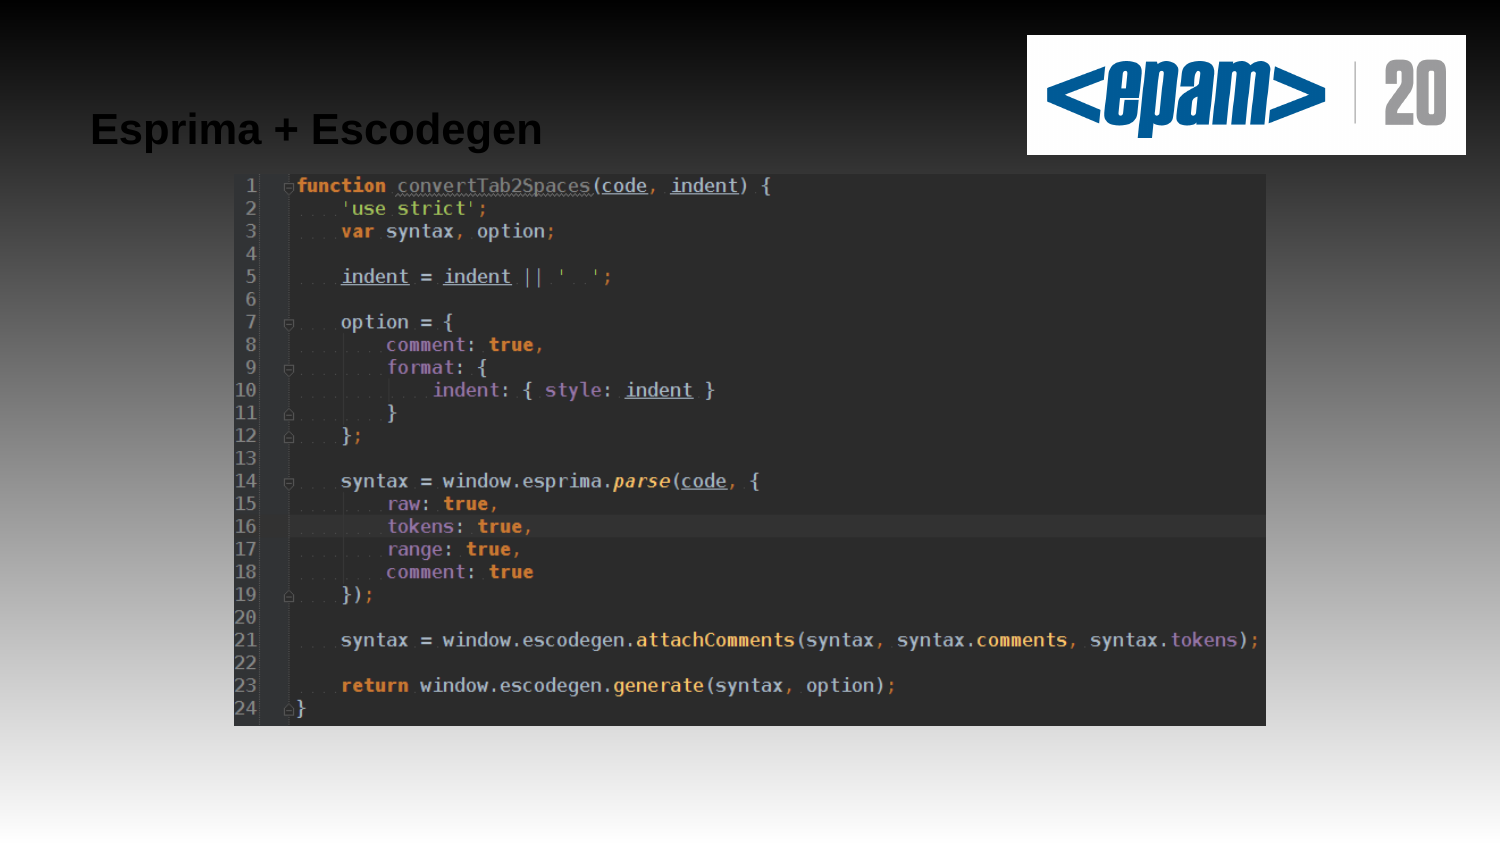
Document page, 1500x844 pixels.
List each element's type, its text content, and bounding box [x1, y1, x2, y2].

title Esprima + Escodegen [75, 33, 1425, 175]
picture [1027, 35, 1466, 155]
picture [234, 174, 1266, 726]
